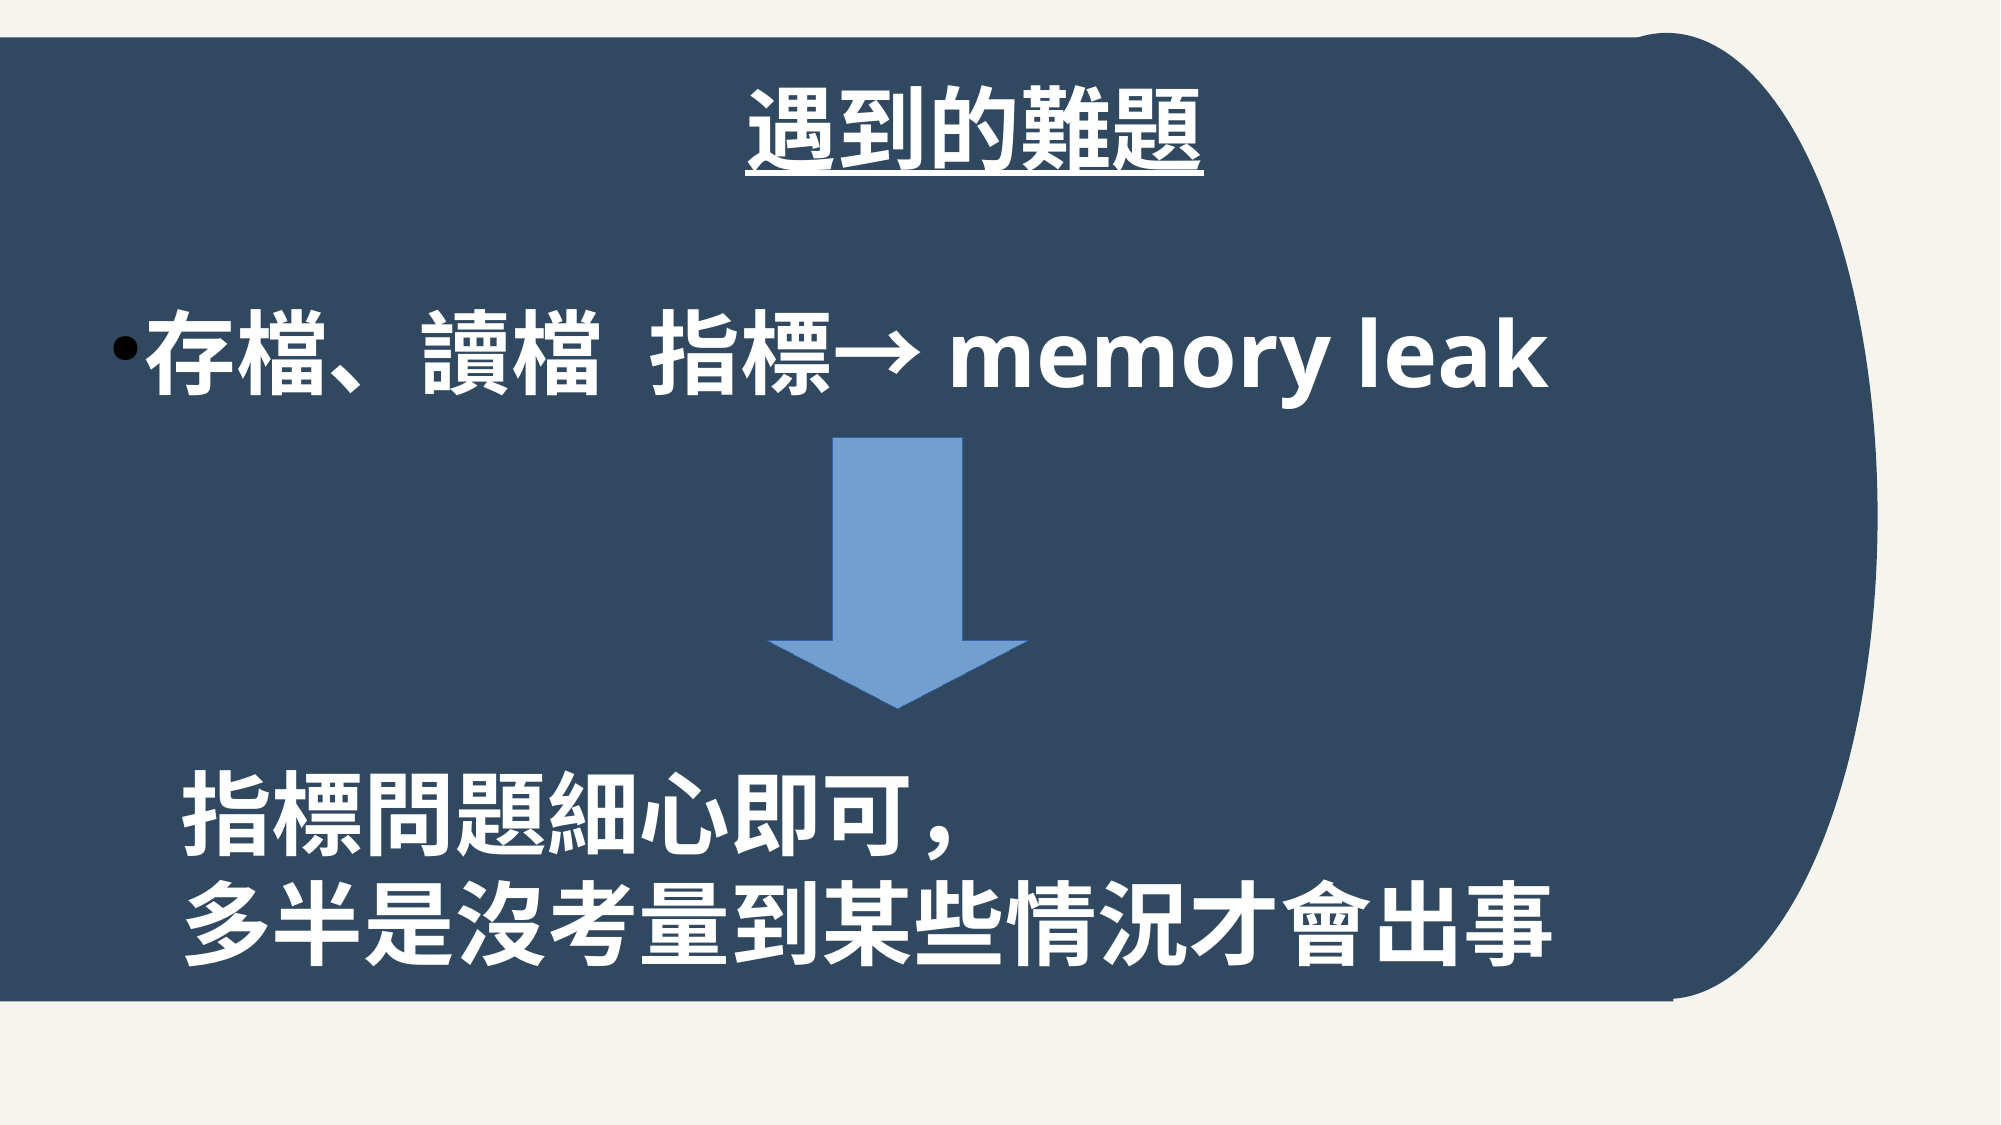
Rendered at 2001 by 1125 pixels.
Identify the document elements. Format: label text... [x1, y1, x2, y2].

text_box 指標問題細心即可， 多半是沒考量到某些情況才會出事 [129, 749, 1867, 984]
text_box 遇到的難題 [694, 64, 1500, 189]
text_box [0, 32, 1878, 1002]
text_box 存檔、讀檔 指標→memory leak [94, 288, 1831, 414]
